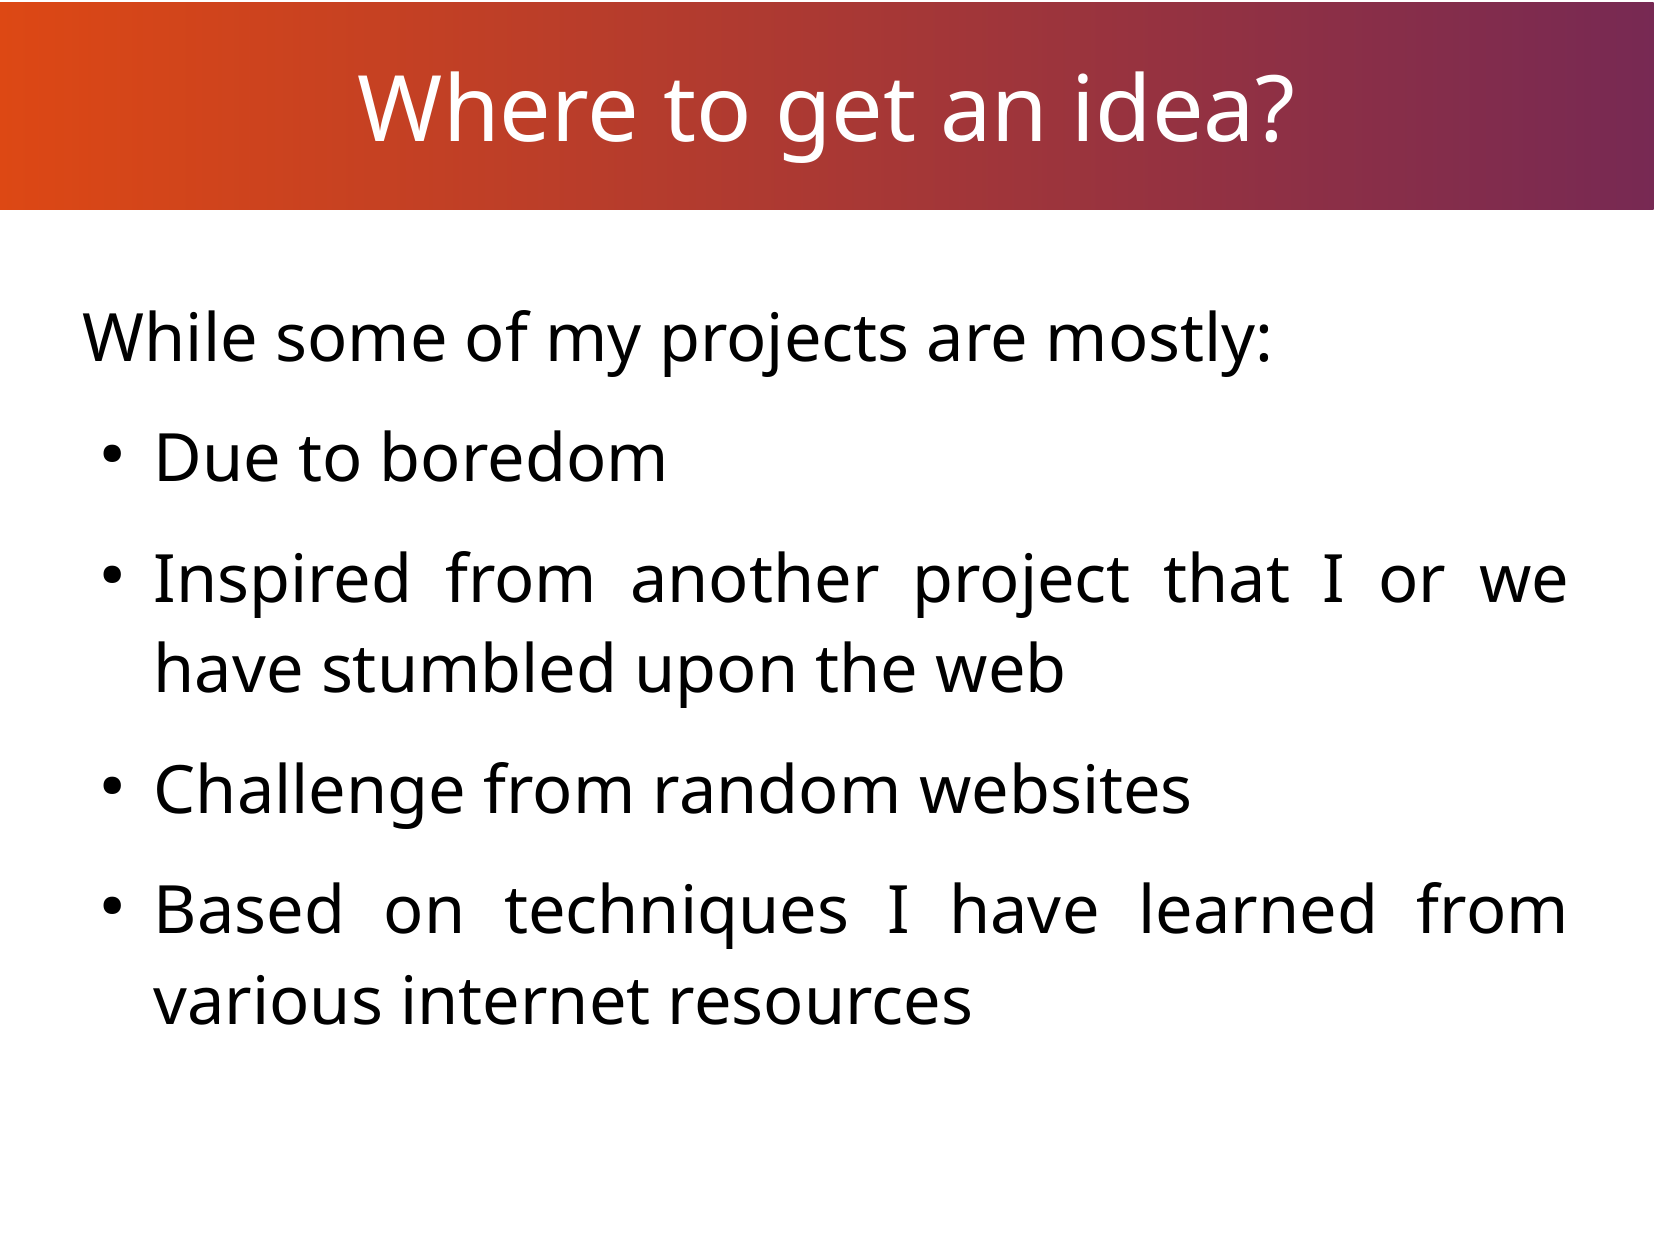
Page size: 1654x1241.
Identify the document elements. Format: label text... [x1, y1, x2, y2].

title Where to get an idea? [0, 2, 1654, 210]
list While some of my projects are mostly: Due to boredom Inspired from another project that I or we have stumbled upon the web Challenge from random websites Based on techniques I have learned from various internet resources [82, 290, 1571, 1158]
